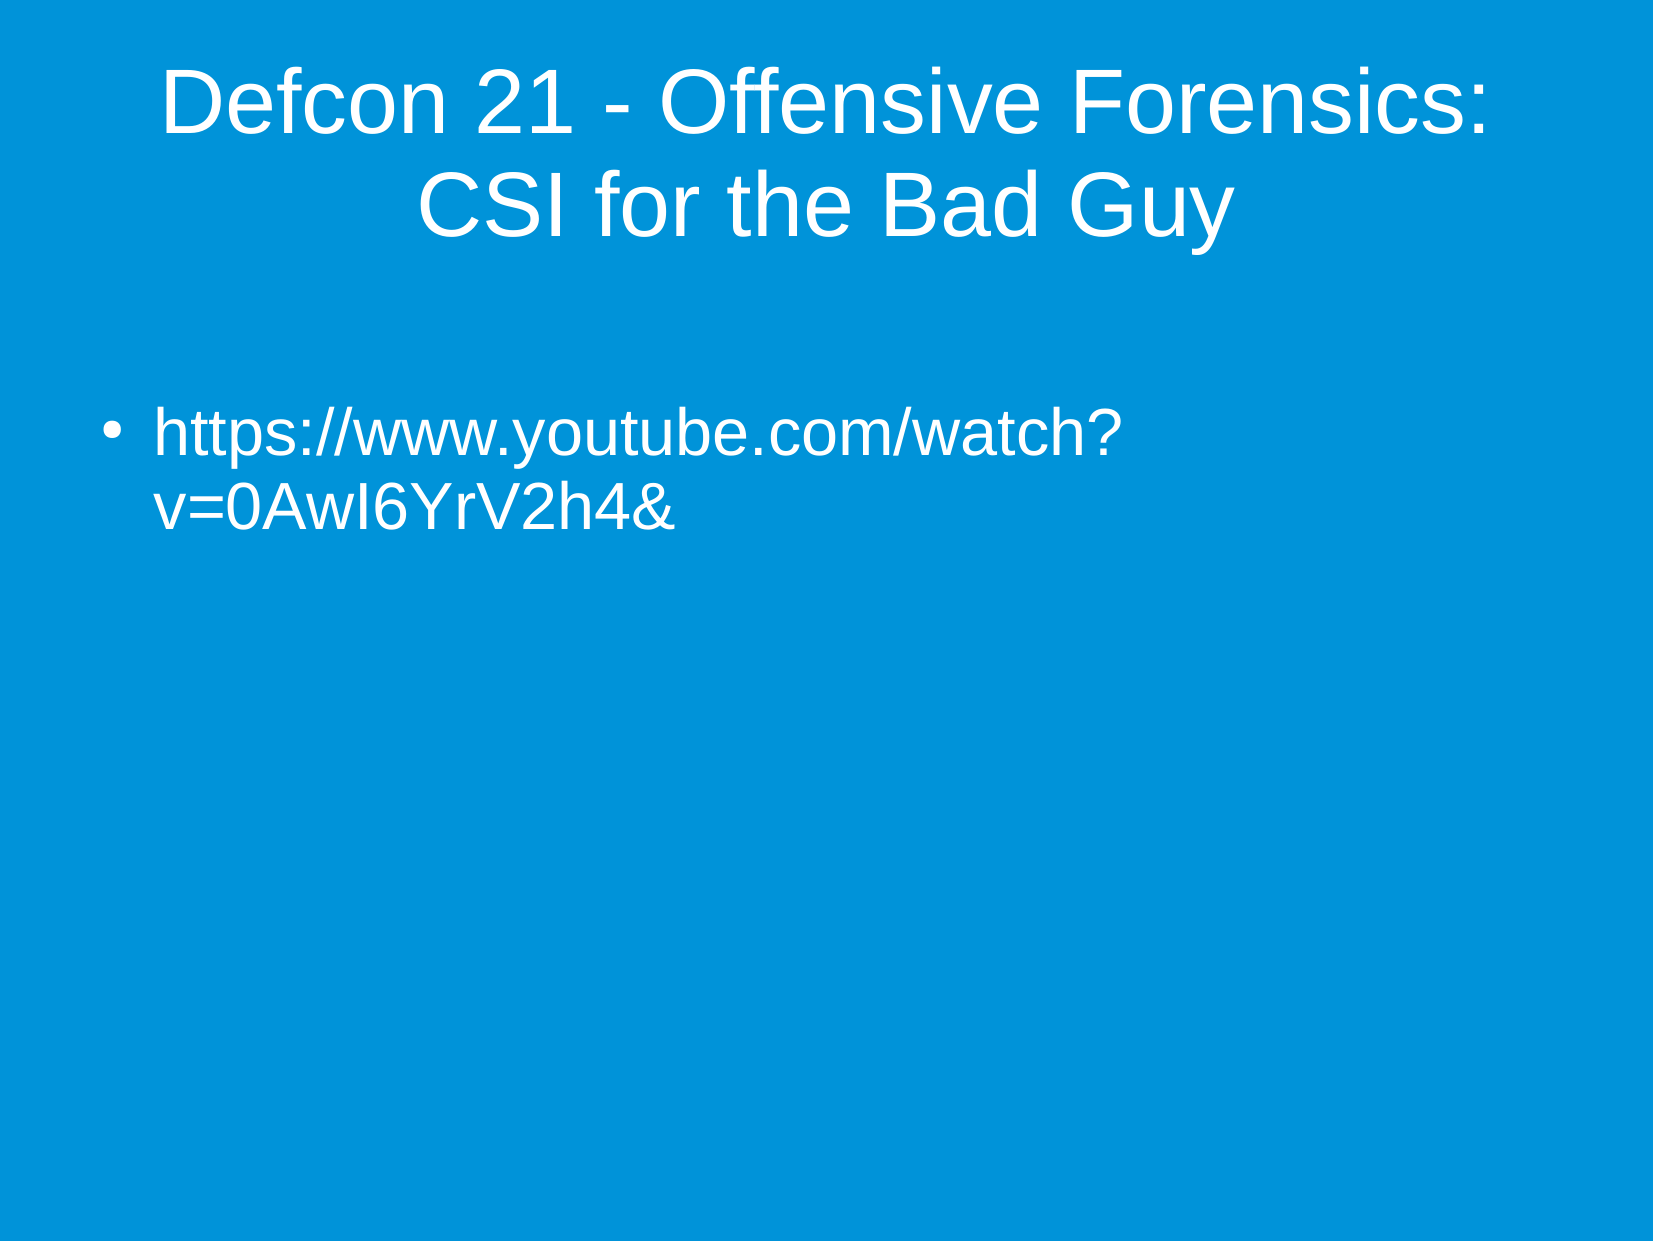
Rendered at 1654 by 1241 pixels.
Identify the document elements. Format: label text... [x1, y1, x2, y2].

list https://www.youtube.com/watch?v=0AwI6YrV2h4& [82, 290, 1571, 1010]
title Defcon 21 - Offensive Forensics: CSI for the Bad Guy [82, 49, 1571, 257]
